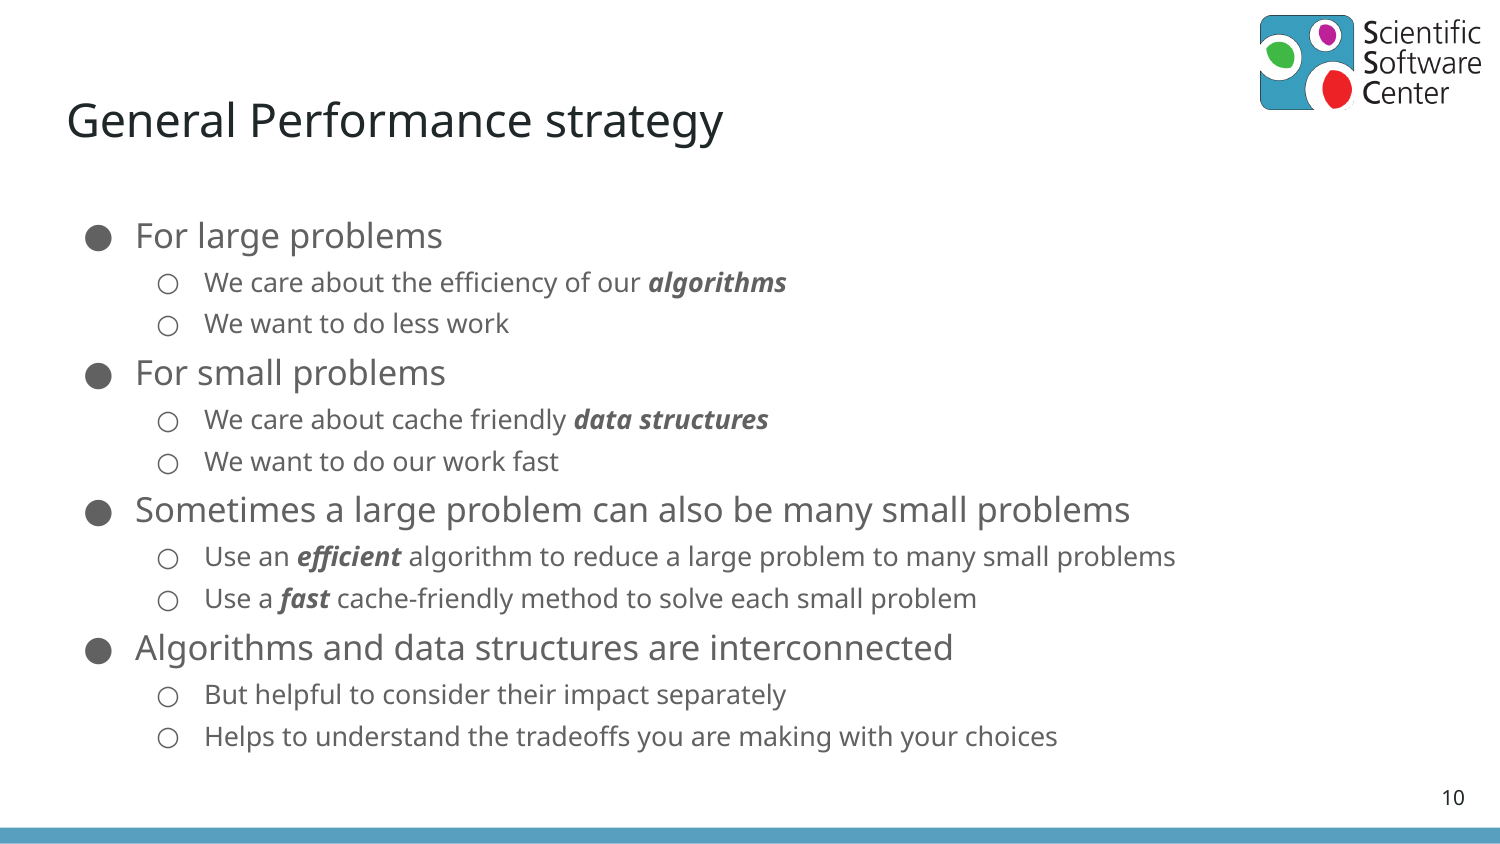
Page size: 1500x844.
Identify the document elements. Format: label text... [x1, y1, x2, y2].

list For large problems We care about the efficiency of our algorithms We want to do less work For small problems We care about cache friendly data structures We want to do our work fast Sometimes a large problem can also be many small problems Use an efficient algorithm to reduce a large problem to many small problems Use a fast cache-friendly method to solve each small problem Algorithms and data structures are interconnected But helpful to consider their impact separately Helps to understand the tradeoffs you are making with your choices [51, 189, 1449, 779]
title General Performance strategy [51, 72, 1449, 167]
picture [1260, 15, 1481, 110]
slide_number <number> [1389, 764, 1480, 830]
